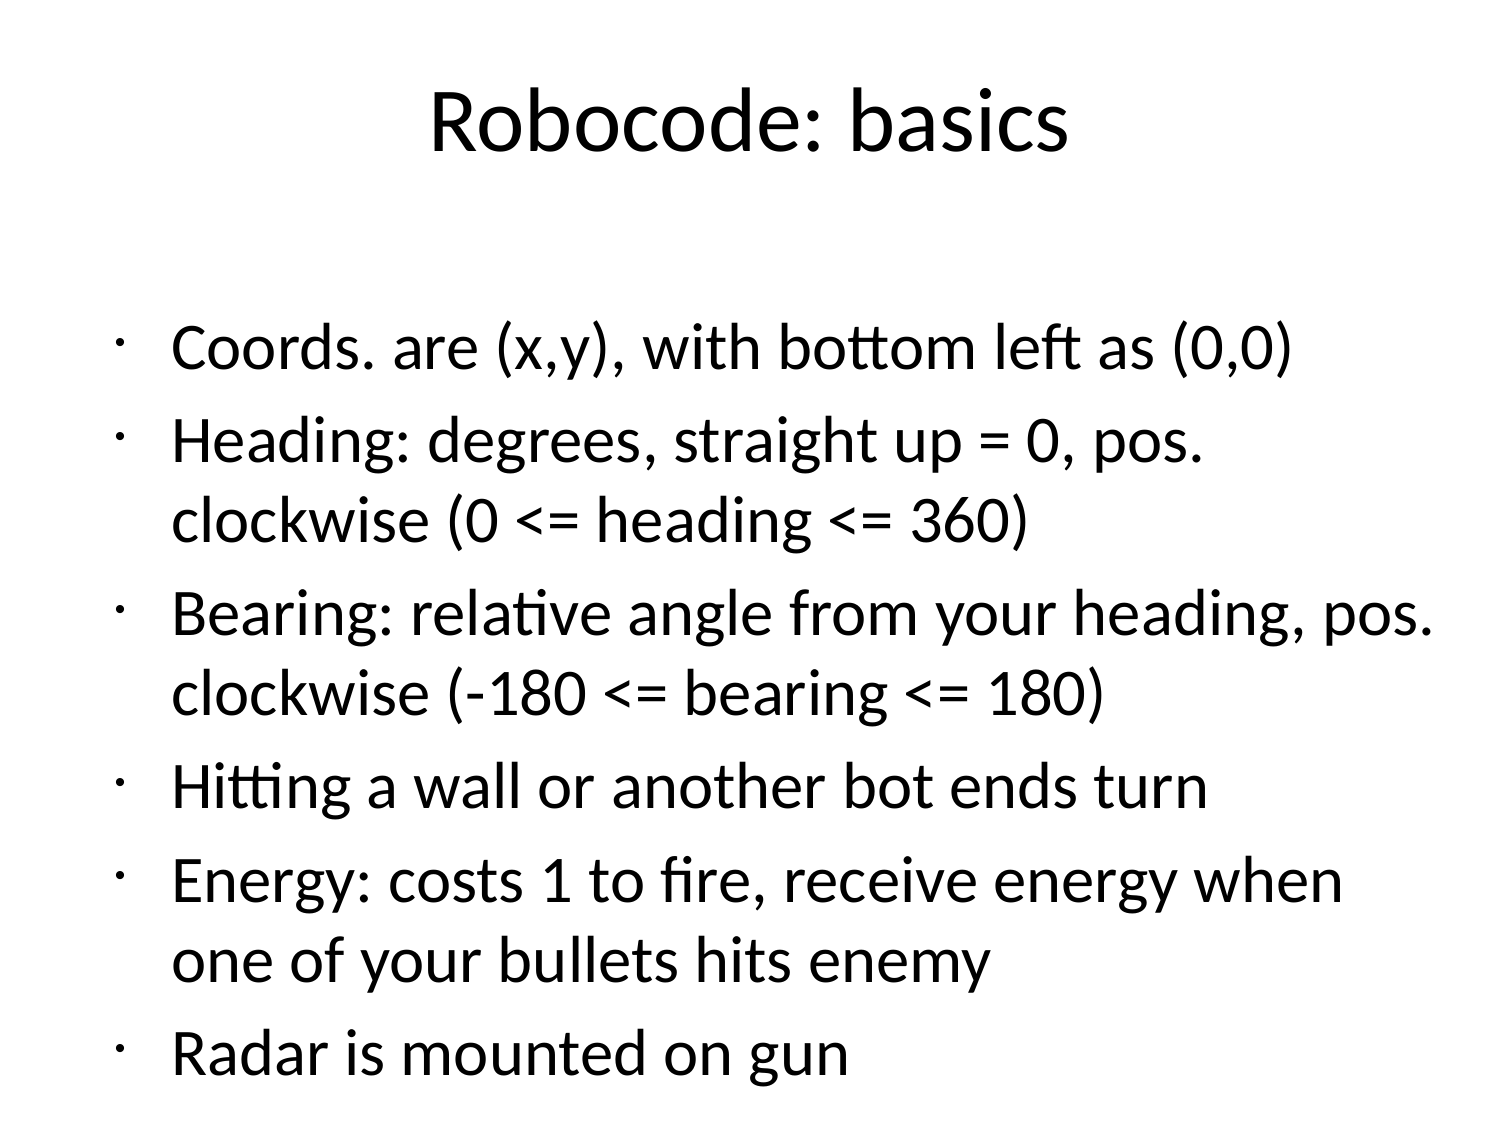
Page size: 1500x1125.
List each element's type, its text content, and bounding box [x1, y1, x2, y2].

title Robocode: basics [75, 45, 1425, 233]
list Coords. are (x,y), with bottom left as (0,0) Heading: degrees, straight up = 0, pos. clockwise (0 <= heading <= 360) Bearing: relative angle from your heading, pos. clockwise (-180 <= bearing <= 180) Hitting a wall or another bot ends turn Energy: costs 1 to fire, receive energy when one of your bullets hits enemy Radar is mounted on gun [99, 287, 1463, 1125]
